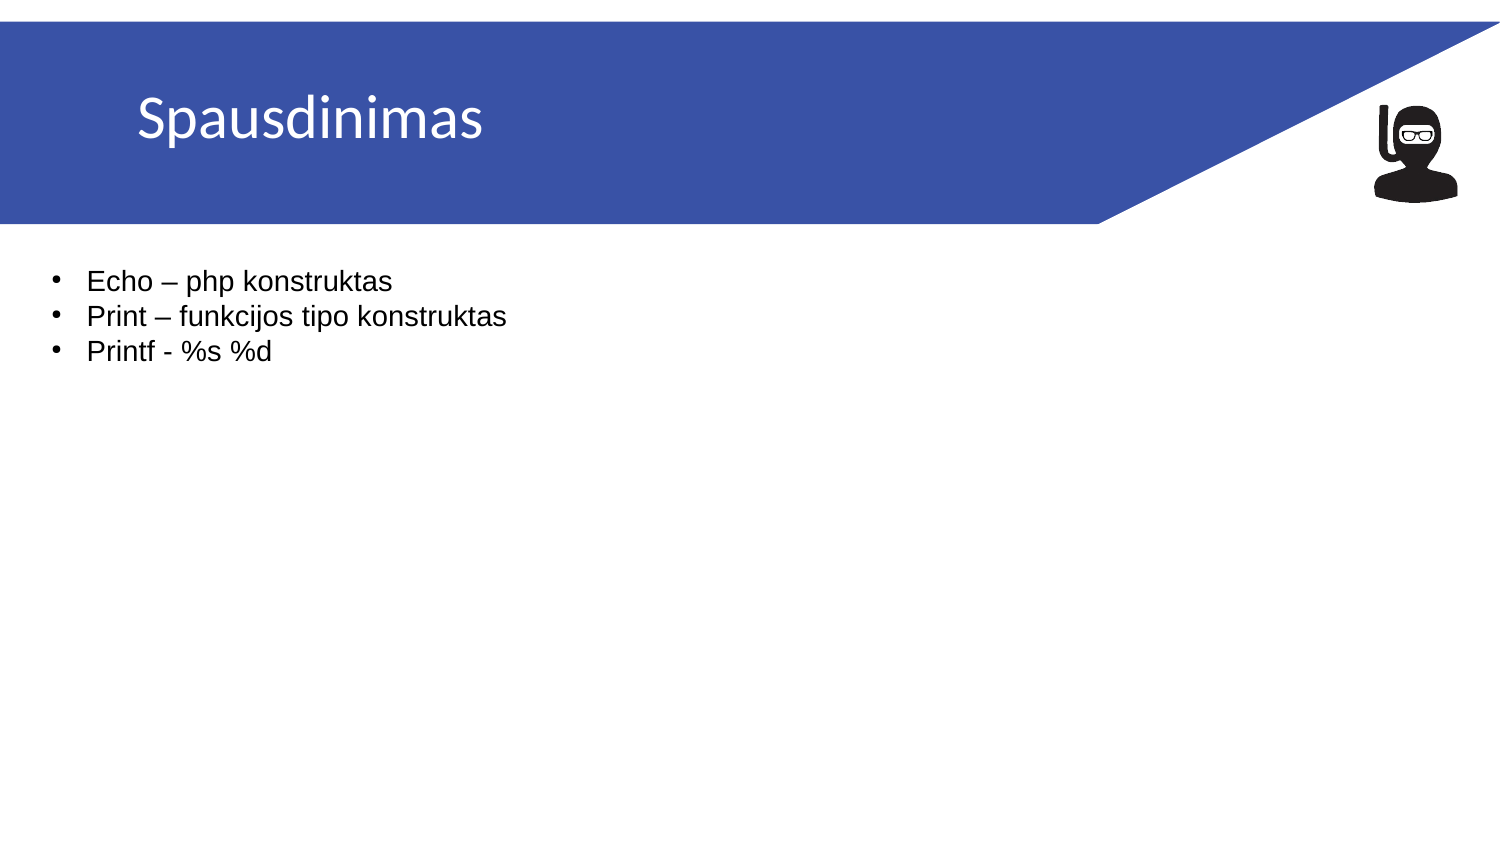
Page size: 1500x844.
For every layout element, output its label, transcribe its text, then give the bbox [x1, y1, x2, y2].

title Spausdinimas [122, 72, 1326, 167]
text_box Echo – php konstruktas Print – funkcijos tipo konstruktas Printf - %s %d [36, 247, 1389, 789]
text_box [1096, 111, 1500, 227]
text_box [1404, 23, 1500, 72]
picture [1326, 72, 1500, 211]
